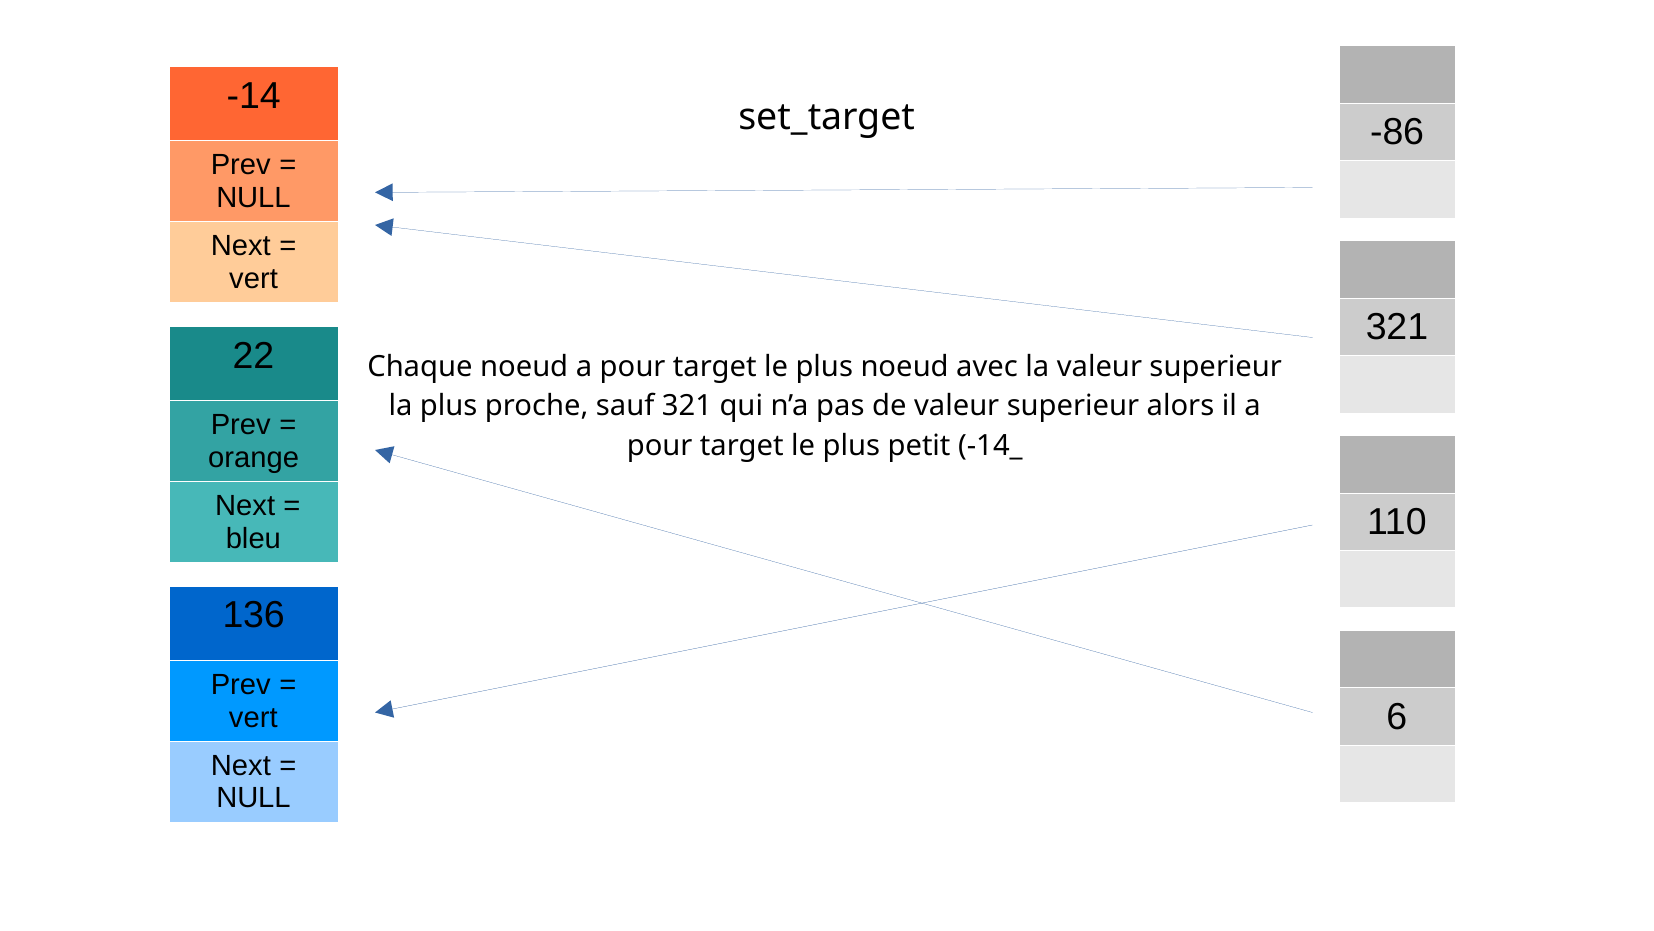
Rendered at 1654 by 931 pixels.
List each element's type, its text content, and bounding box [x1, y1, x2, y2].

text_box Chaque noeud a pour target le plus noeud avec la valeur superieur la plus proche, sauf 321 qui n’a pas de valeur superieur alors il a pour target le plus petit (-14_ [337, 337, 1313, 605]
table_cell 321 [1340, 299, 1455, 355]
table_cell Prev = orange [170, 401, 337, 481]
table_header [1340, 436, 1455, 493]
title set_target [82, 37, 1571, 193]
table_header [1340, 46, 1455, 103]
table_cell Next = vert [170, 222, 338, 302]
table_cell 6 [1340, 688, 1455, 745]
table_cell 110 [1340, 494, 1455, 550]
table_cell Next = bleu [170, 482, 337, 562]
table_header 136 [170, 587, 338, 660]
table_cell Next = NULL [170, 742, 338, 822]
table_header 22 [170, 327, 338, 400]
table_header -14 [170, 67, 338, 140]
table_header [1340, 631, 1455, 687]
table_cell Prev = vert [170, 661, 338, 741]
table_cell Prev = NULL [170, 141, 338, 221]
table_cell [1340, 551, 1455, 607]
table_cell [1340, 356, 1455, 413]
table_cell [1340, 746, 1455, 802]
table_cell [1340, 161, 1455, 218]
table_header [1340, 241, 1455, 298]
table_cell -86 [1340, 104, 1455, 160]
